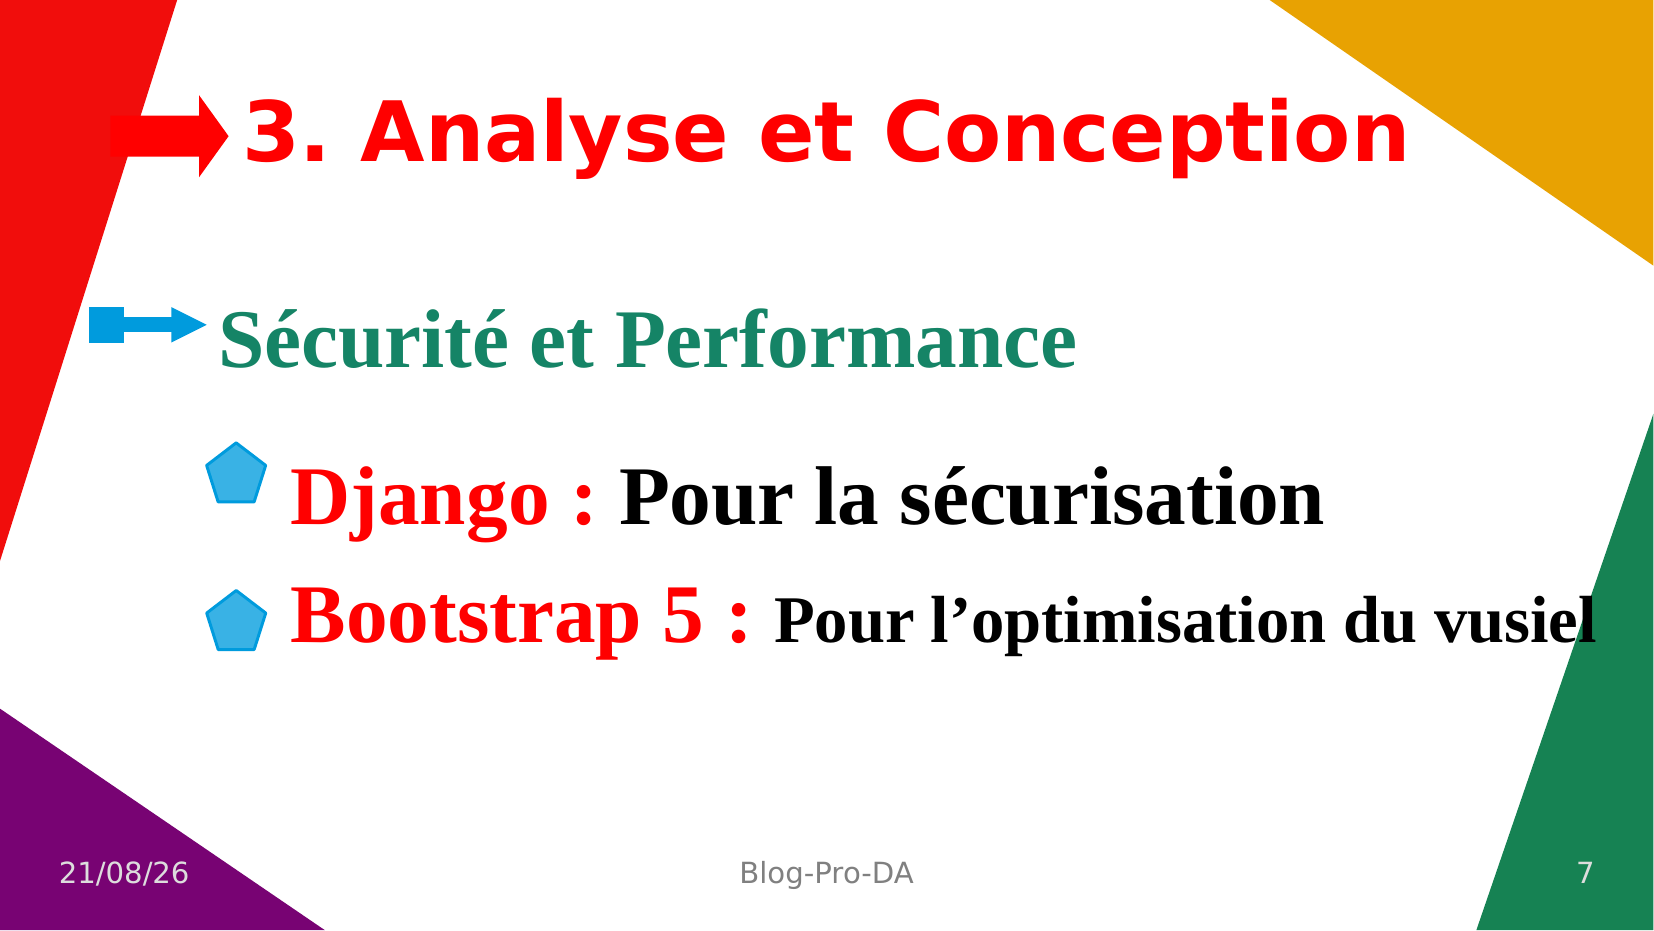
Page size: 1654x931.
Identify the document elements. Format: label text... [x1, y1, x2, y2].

text_box [206, 442, 266, 502]
text_box Bootstrap 5 : Pour l’optimisation du vusiel [275, 561, 1654, 650]
text_box [206, 590, 266, 650]
text_box [110, 95, 229, 178]
text_box Django : Pour la sécurisation [275, 442, 1654, 532]
text_box Sécurité et Performance [203, 285, 1297, 379]
title 3. Analyse et Conception [118, 59, 1536, 207]
